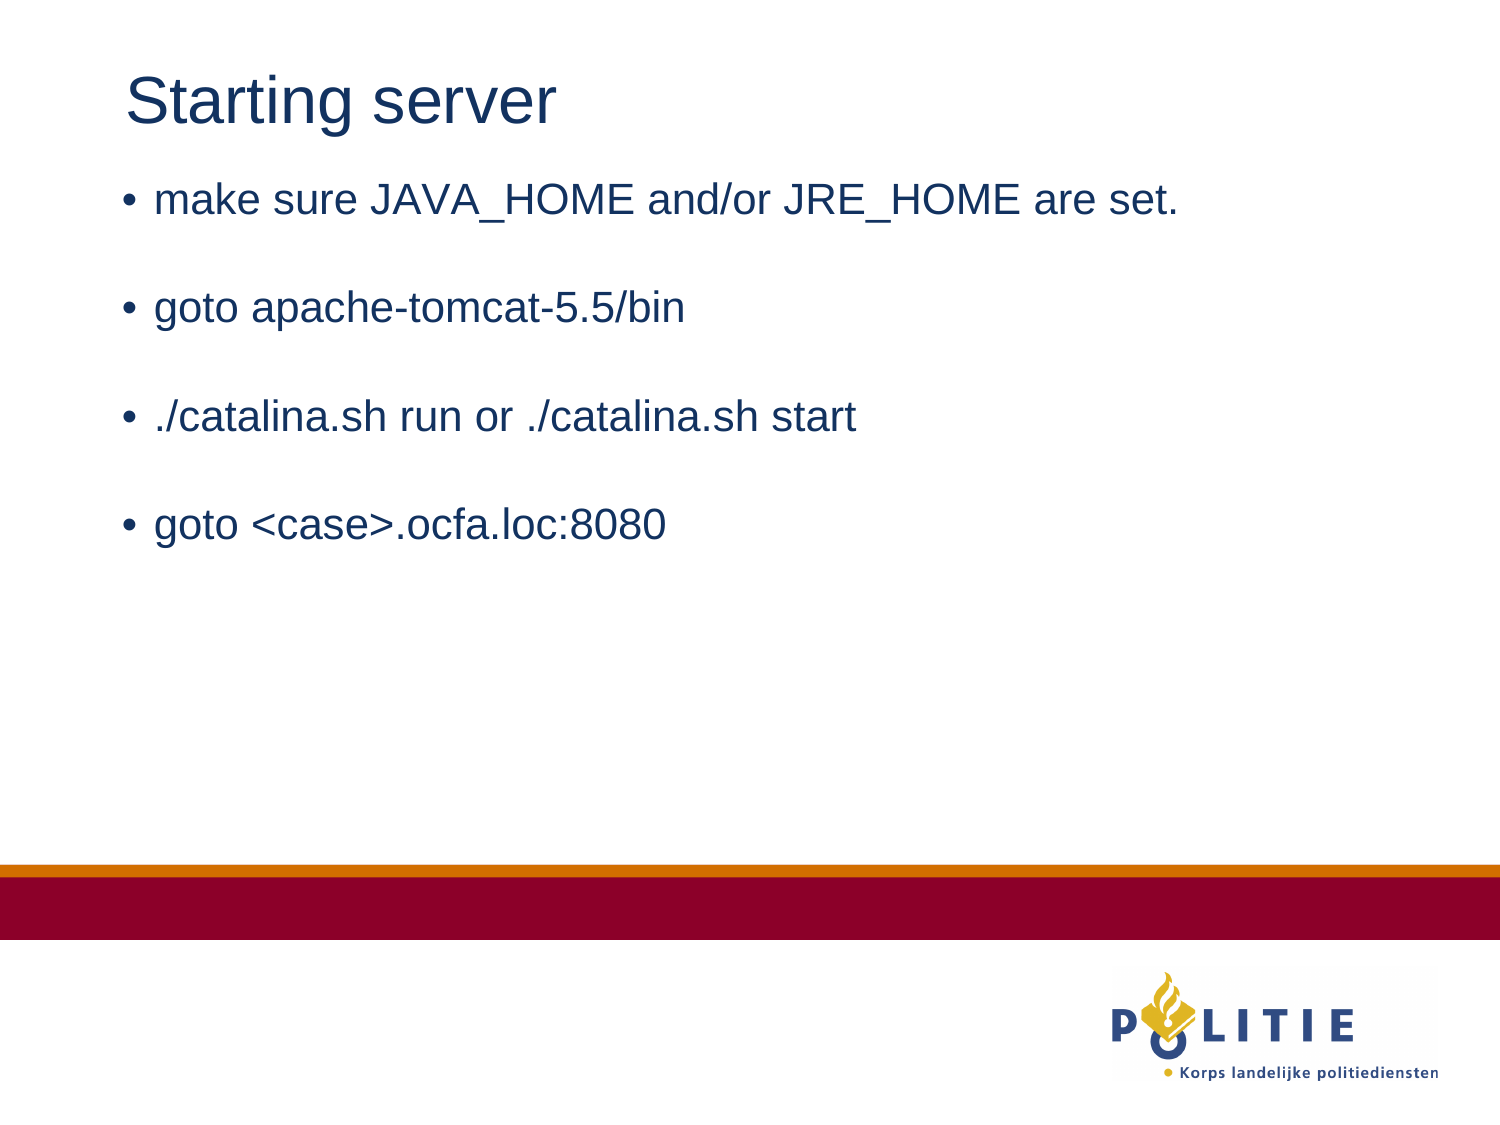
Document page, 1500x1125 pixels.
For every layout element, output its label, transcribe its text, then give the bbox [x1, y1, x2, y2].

list make sure JAVA_HOME and/or JRE_HOME are set. goto apache-tomcat-5.5/bin ./catalina.sh run or ./catalina.sh start goto <case>.ocfa.loc:8080 [121, 174, 1351, 826]
picture [1112, 966, 1438, 1081]
title Starting server [124, 44, 1350, 158]
